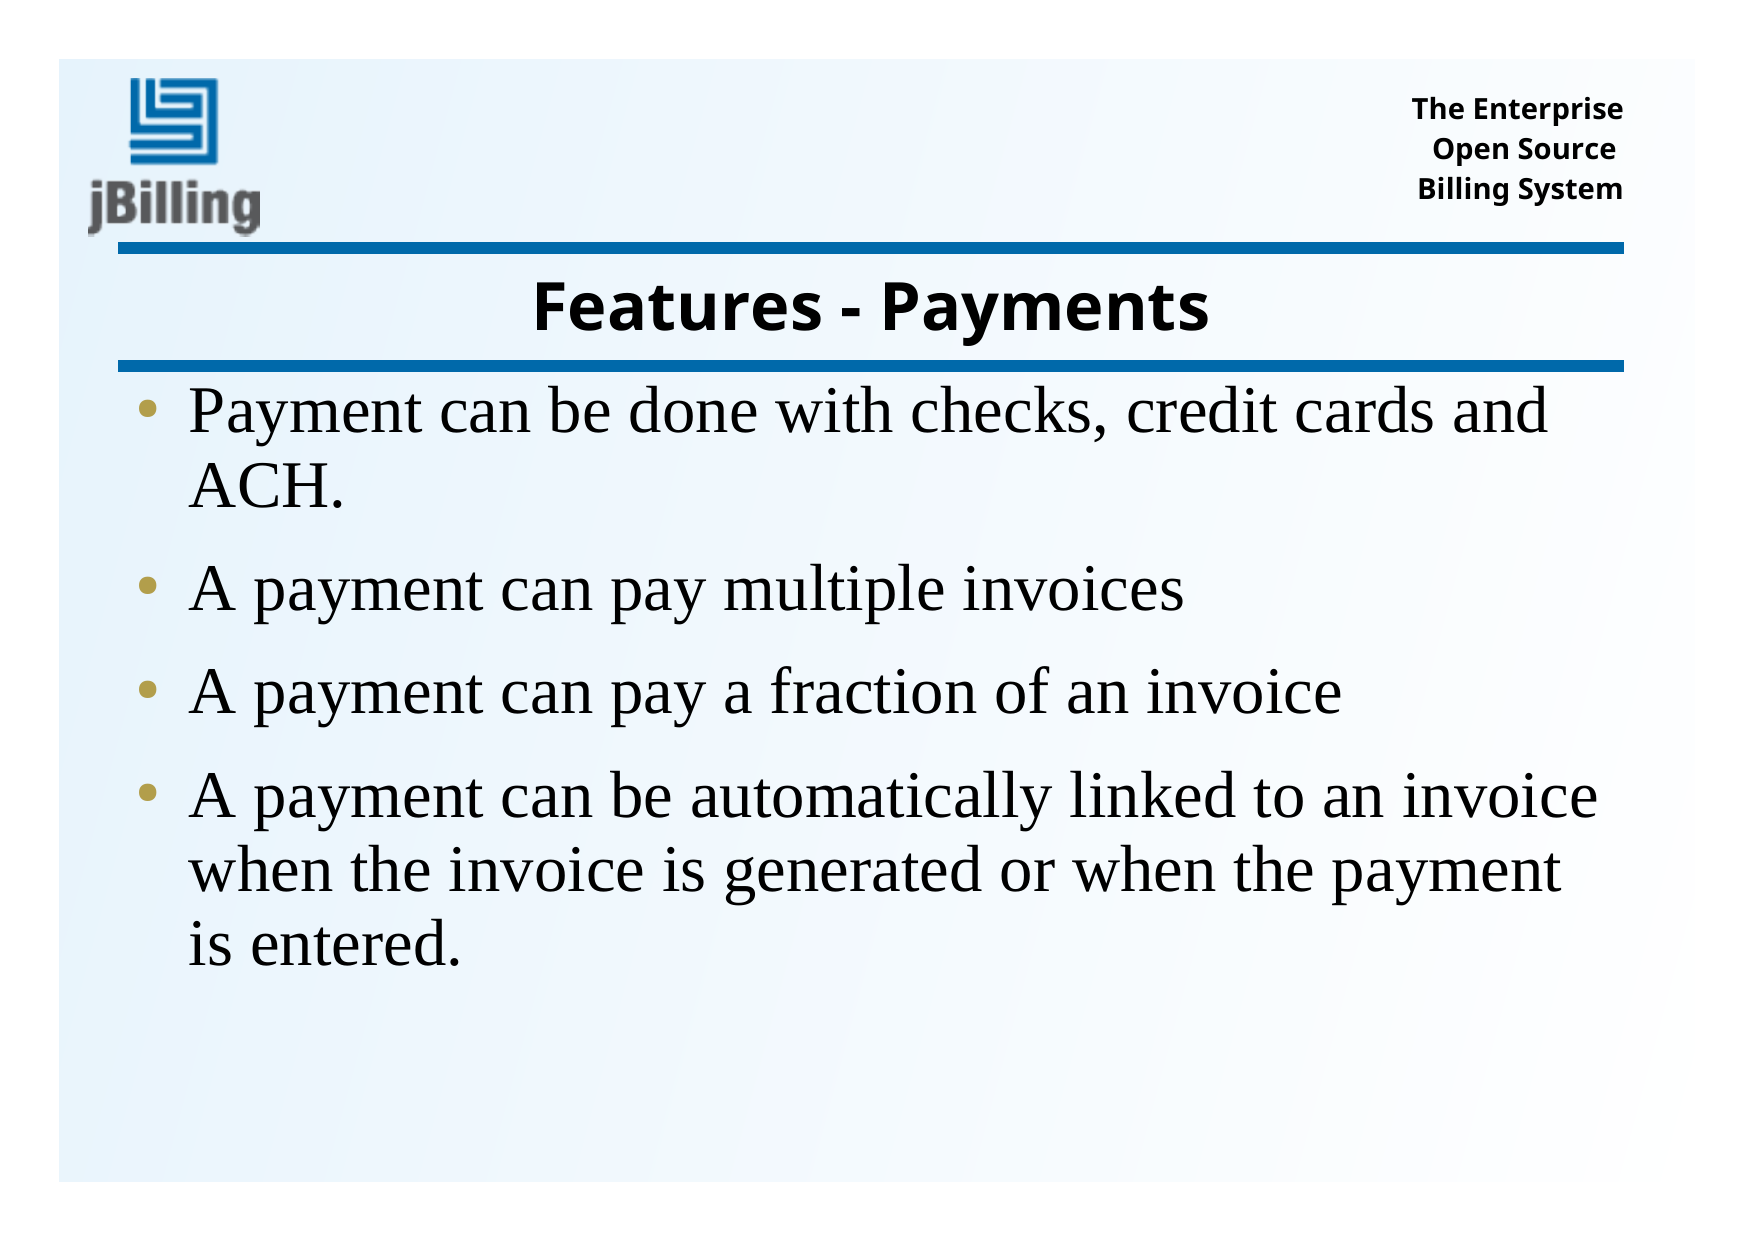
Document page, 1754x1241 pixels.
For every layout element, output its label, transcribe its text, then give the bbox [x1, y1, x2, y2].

title Features - Payments [118, 248, 1625, 361]
picture [88, 78, 260, 237]
list Payment can be done with checks, credit cards and ACH. A payment can pay multiple invoices A payment can pay a fraction of an invoice A payment can be automatically linked to an invoice when the invoice is generated or when the payment is entered. [118, 373, 1625, 1134]
